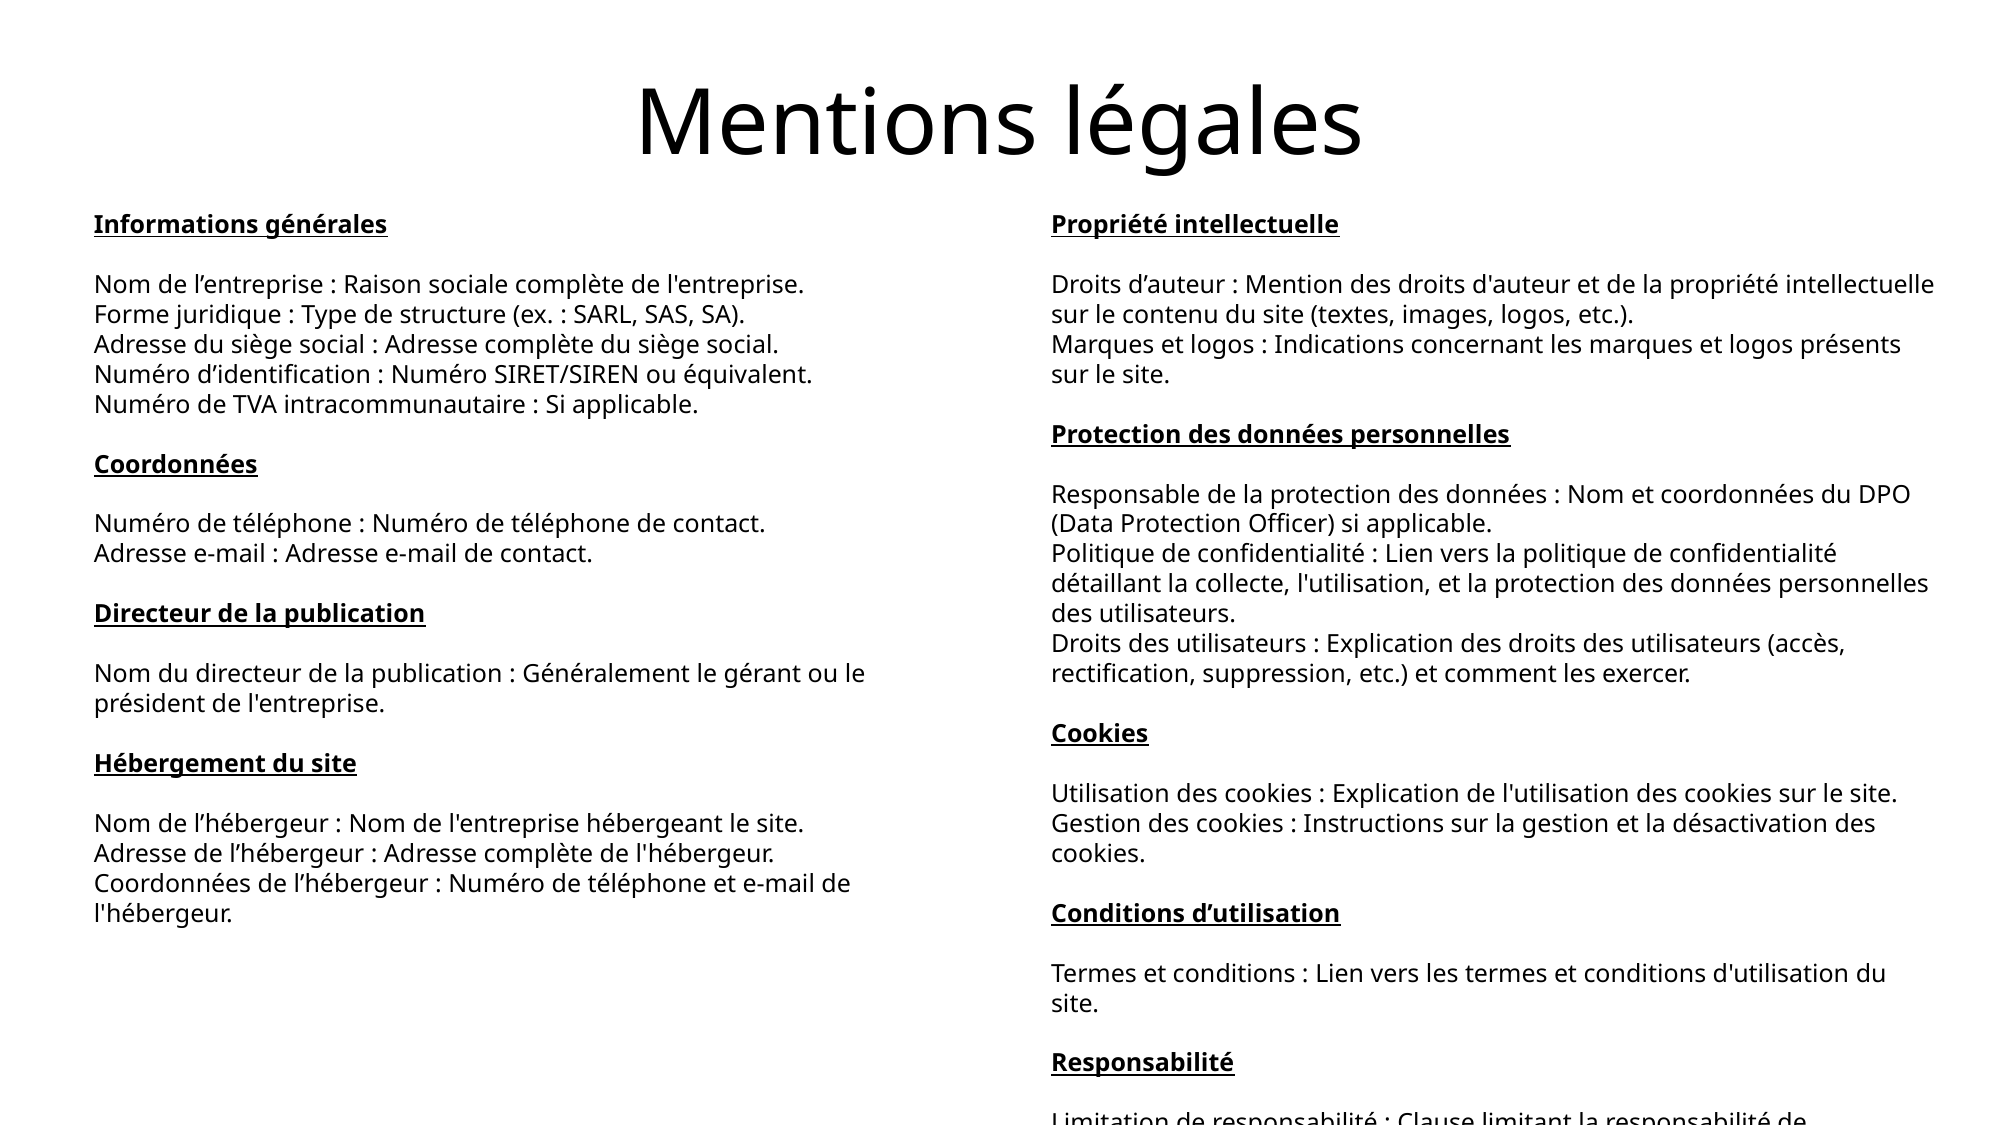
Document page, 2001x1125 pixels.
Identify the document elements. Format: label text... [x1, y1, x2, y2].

text_box Propriété intellectuelle Droits d’auteur : Mention des droits d'auteur et de la propriété intellectuelle sur le contenu du site (textes, images, logos, etc.). Marques et logos : Indications concernant les marques et logos présents sur le site. Protection des données personnelles Responsable de la protection des données : Nom et coordonnées du DPO (Data Protection Officer) si applicable. Politique de confidentialité : Lien vers la politique de confidentialité détaillant la collecte, l'utilisation, et la protection des données personnelles des utilisateurs. Droits des utilisateurs : Explication des droits des utilisateurs (accès, rectification, suppression, etc.) et comment les exercer. Cookies Utilisation des cookies : Explication de l'utilisation des cookies sur le site. Gestion des cookies : Instructions sur la gestion et la désactivation des cookies. Conditions d’utilisation Termes et conditions : Lien vers les termes et conditions d'utilisation du site. Responsabilité Limitation de responsabilité : Clause limitant la responsabilité de l'entreprise en cas de dommage lié à l'utilisation du site. [1035, 201, 1957, 1125]
text_box Informations générales Nom de l’entreprise : Raison sociale complète de l'entreprise. Forme juridique : Type de structure (ex. : SARL, SAS, SA). Adresse du siège social : Adresse complète du siège social. Numéro d’identification : Numéro SIRET/SIREN ou équivalent. Numéro de TVA intracommunautaire : Si applicable. Coordonnées Numéro de téléphone : Numéro de téléphone de contact. Adresse e-mail : Adresse e-mail de contact. Directeur de la publication Nom du directeur de la publication : Généralement le gérant ou le président de l'entreprise. Hébergement du site Nom de l’hébergeur : Nom de l'entreprise hébergeant le site. Adresse de l’hébergeur : Adresse complète de l'hébergeur. Coordonnées de l’hébergeur : Numéro de téléphone et e-mail de l'hébergeur. [78, 201, 1000, 944]
title Mentions légales [137, 16, 1863, 234]
